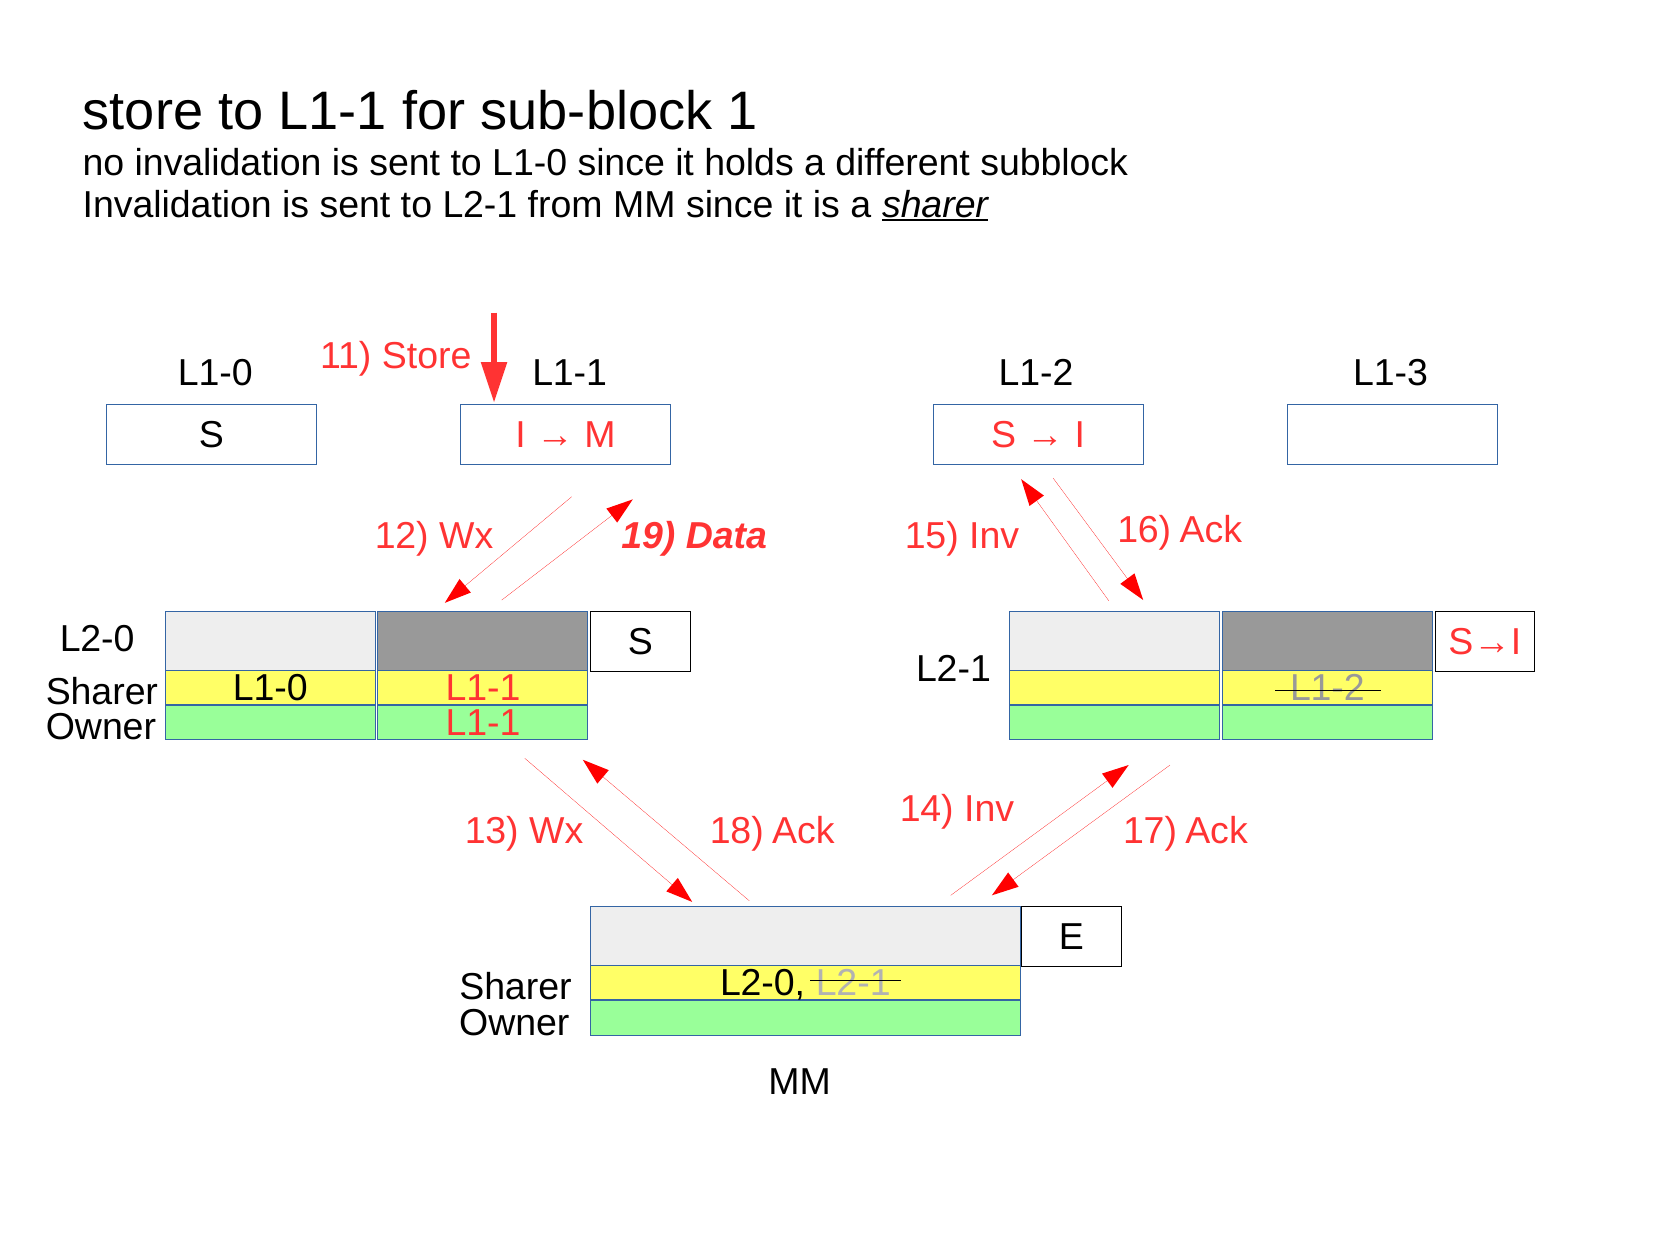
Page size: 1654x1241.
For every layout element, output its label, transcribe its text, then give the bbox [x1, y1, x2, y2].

text_box 15) Inv [889, 507, 1036, 564]
text_box L2-1 [901, 639, 1037, 697]
text_box [1222, 611, 1433, 670]
text_box L1-2 [983, 344, 1119, 402]
text_box [377, 611, 588, 670]
text_box L1-1 [377, 670, 588, 705]
text_box Owner [31, 720, 171, 756]
text_box [590, 906, 1021, 965]
text_box L1-0 [163, 344, 299, 402]
text_box 12) Wx [360, 507, 515, 565]
text_box S [590, 611, 691, 672]
text_box [590, 1000, 1021, 1036]
text_box L1-1 [377, 705, 588, 740]
text_box L2-0 [45, 610, 181, 668]
text_box S [106, 404, 317, 465]
text_box I → M [460, 404, 671, 465]
text_box L1-0 [174, 670, 376, 705]
text_box [1287, 404, 1498, 465]
text_box L1-1 [517, 344, 653, 402]
text_box 14) Inv [885, 780, 1051, 837]
text_box Sharer [444, 958, 587, 1016]
text_box 18) Ack [695, 802, 879, 860]
text_box E [1021, 906, 1122, 967]
text_box 16) Ack [1102, 501, 1287, 559]
text_box L1-3 [1338, 344, 1474, 402]
text_box [1222, 705, 1433, 740]
text_box [174, 611, 376, 670]
text_box S → I [933, 404, 1144, 465]
text_box 19) Data [606, 507, 796, 565]
text_box [1009, 611, 1220, 740]
text_box L2-0, L2-1 [590, 965, 1021, 1000]
text_box 17) Ack [1108, 802, 1293, 860]
text_box MM [753, 1053, 889, 1111]
title store to L1-1 for sub-block 1 no invalidation is sent to L1-0 since it holds a different subblock Invalidation is sent to L2-1 from MM since it is a sharer [82, 49, 1571, 257]
text_box Sharer [31, 662, 174, 720]
text_box S→I [1435, 611, 1535, 672]
text_box Owner [444, 1016, 585, 1051]
text_box [171, 705, 376, 740]
text_box 11) Store [305, 327, 494, 385]
text_box 14) Inv [1032, 823, 1051, 837]
text_box 13) Wx [450, 802, 609, 860]
text_box L1-2 [1222, 670, 1433, 705]
